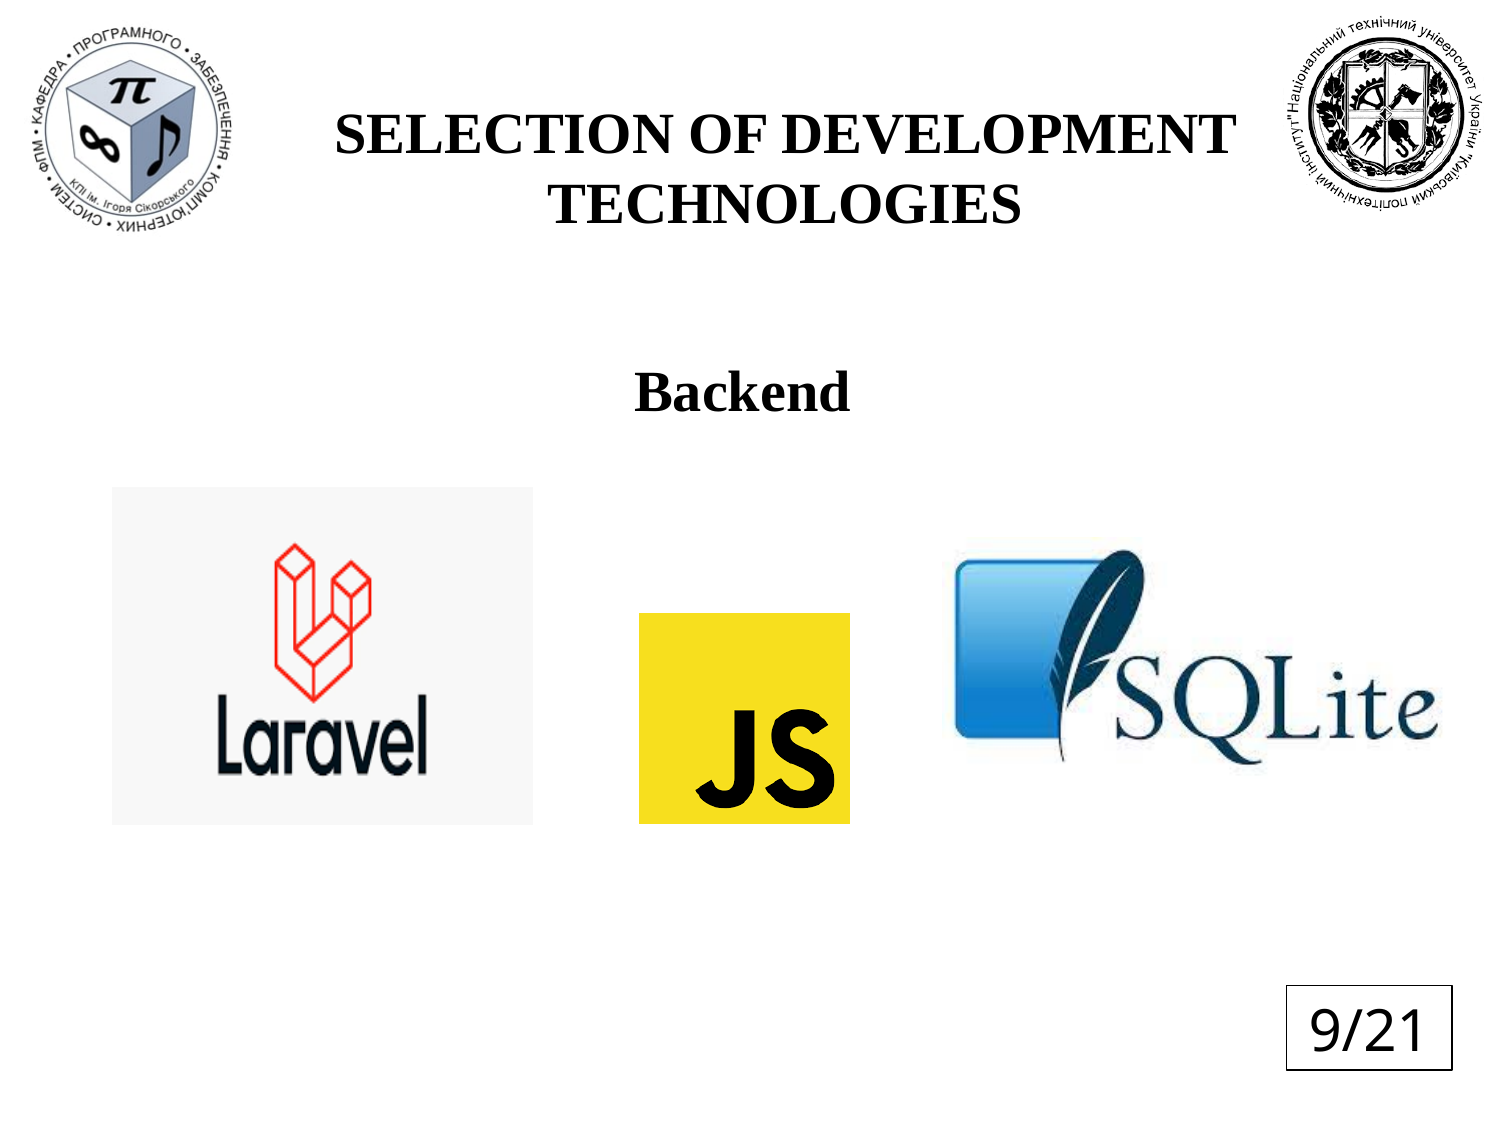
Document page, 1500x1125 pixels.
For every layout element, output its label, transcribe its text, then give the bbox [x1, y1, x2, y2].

title SELECTION OF DEVELOPMENT TECHNOLOGIES [253, 19, 1317, 313]
picture [639, 613, 850, 824]
picture [112, 487, 533, 826]
picture [1283, 12, 1484, 213]
picture [942, 537, 1452, 779]
text_box Backend [607, 338, 893, 439]
picture [16, 12, 254, 251]
text_box 9/21 [1286, 985, 1452, 1071]
